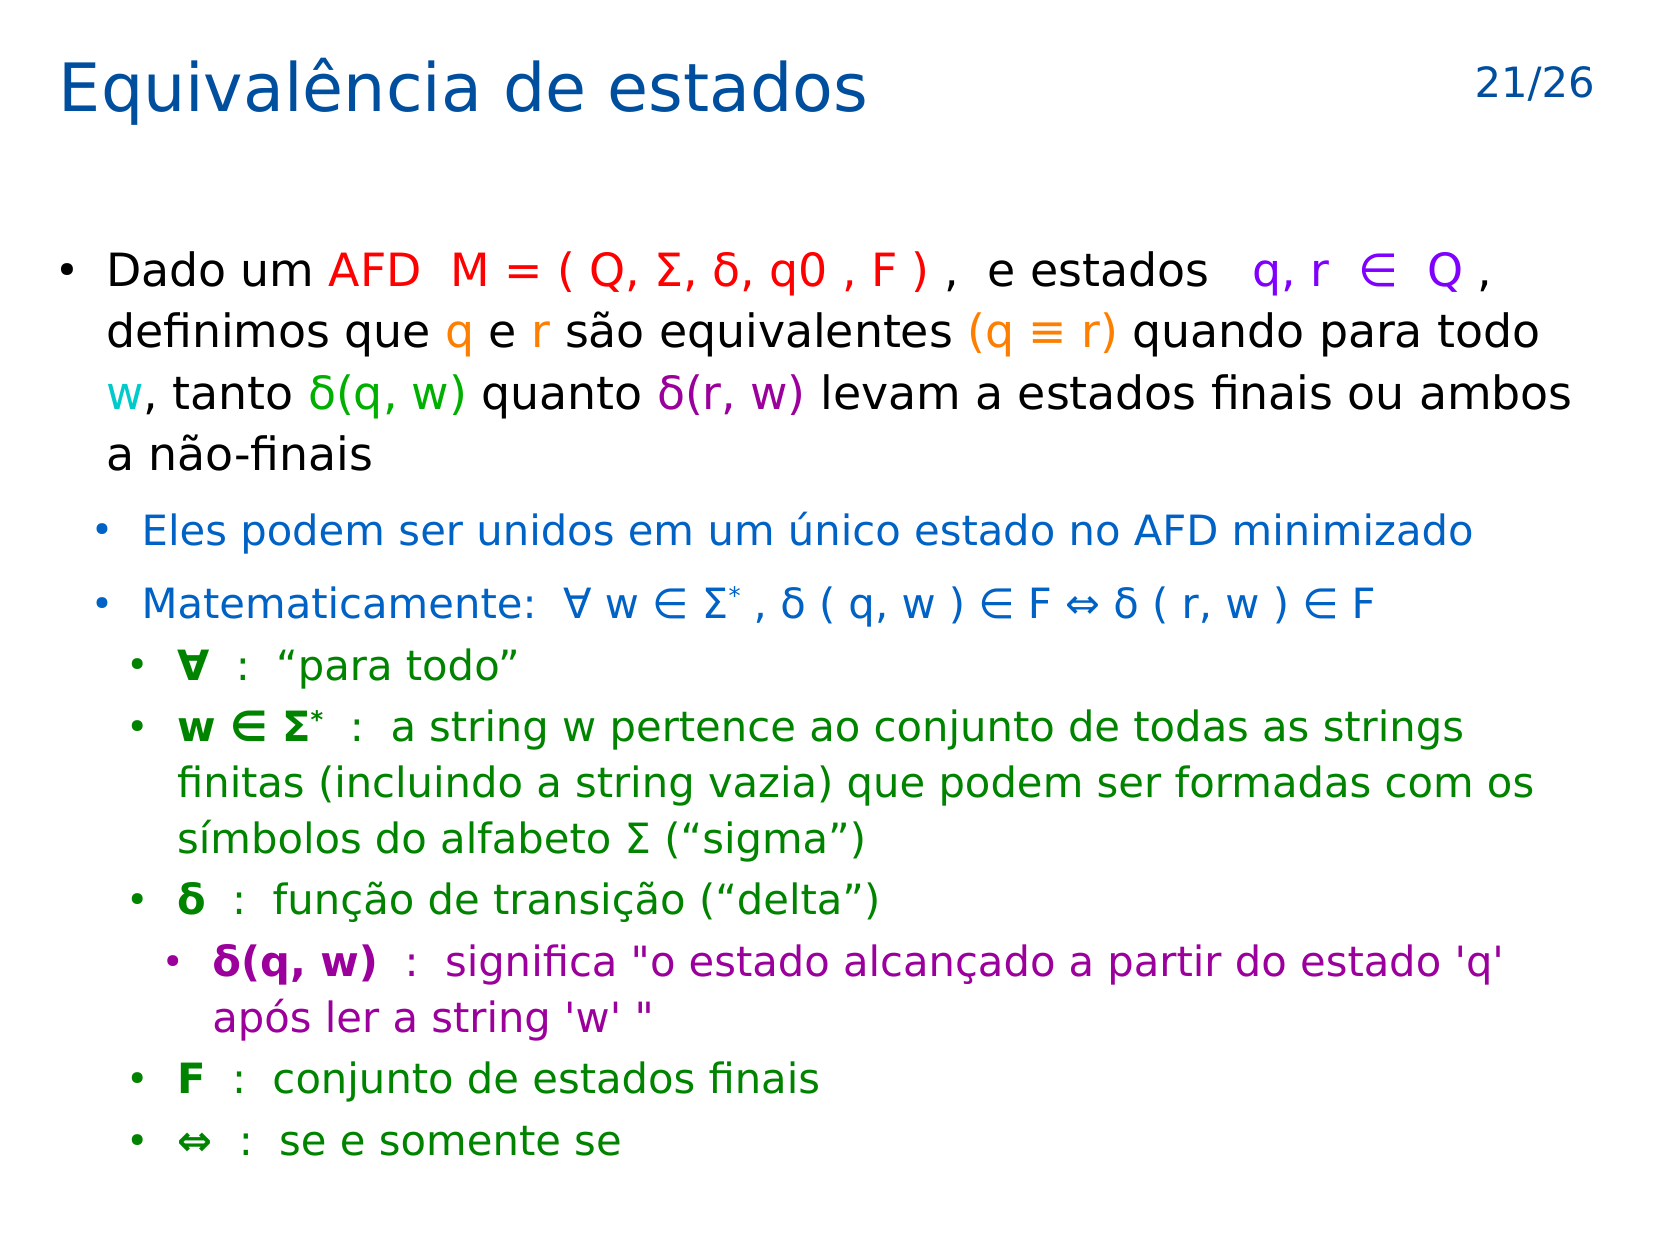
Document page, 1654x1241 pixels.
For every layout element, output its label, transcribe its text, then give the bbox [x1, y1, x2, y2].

title Equivalência de estados [59, 29, 1625, 148]
list Dado um AFD M = ( Q, Σ, δ, q0 , F ) , e estados q, r ∈ Q , definimos que q e r são equivalentes (q ≡ r) quando para todo w, tanto δ(q, w) quanto δ(r, w) levam a estados finais ou ambos a não-finais Eles podem ser unidos em um único estado no AFD minimizado Matematicamente: ∀ w ∈ Σ* , δ ( q, w ) ∈ F ⇔ δ ( r, w ) ∈ F ∀ : “para todo” w ∈ Σ* : a string w pertence ao conjunto de todas as strings finitas (incluindo a string vazia) que podem ser formadas com os símbolos do alfabeto Σ (“sigma”) δ : função de transição (“delta”) δ(q, w) : significa "o estado alcançado a partir do estado 'q' após ler a string 'w' " F : conjunto de estados finais ⇔ : se e somente se [59, 236, 1595, 1211]
